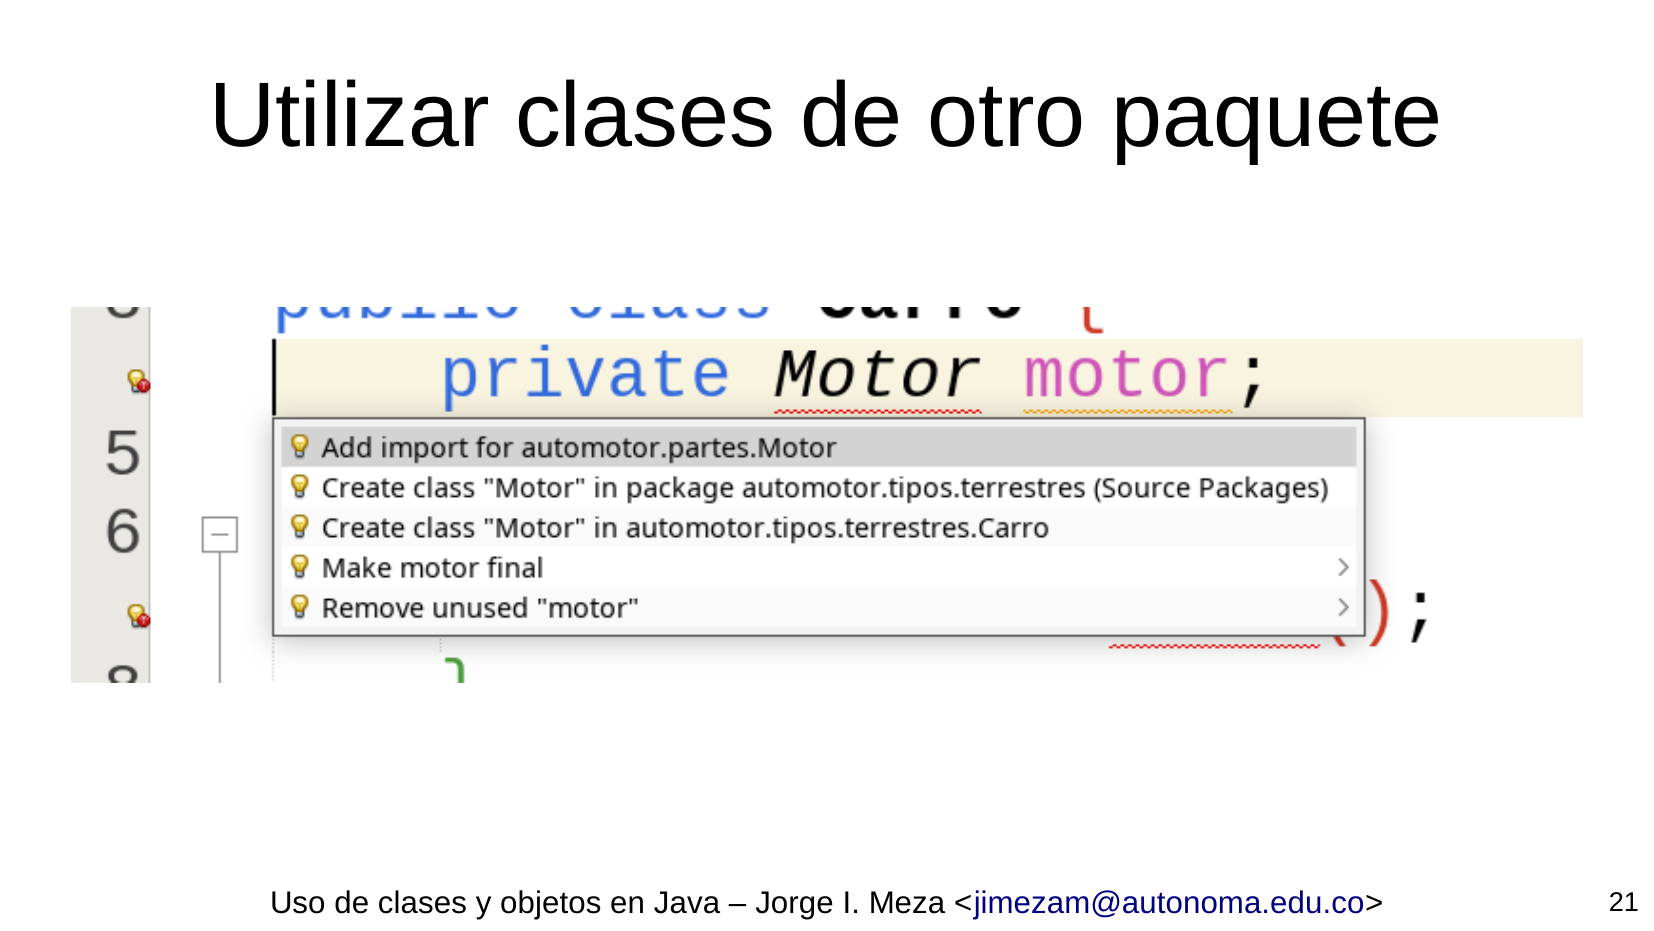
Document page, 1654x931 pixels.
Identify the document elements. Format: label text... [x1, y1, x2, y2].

picture [71, 307, 1583, 683]
title Utilizar clases de otro paquete [82, 37, 1571, 193]
